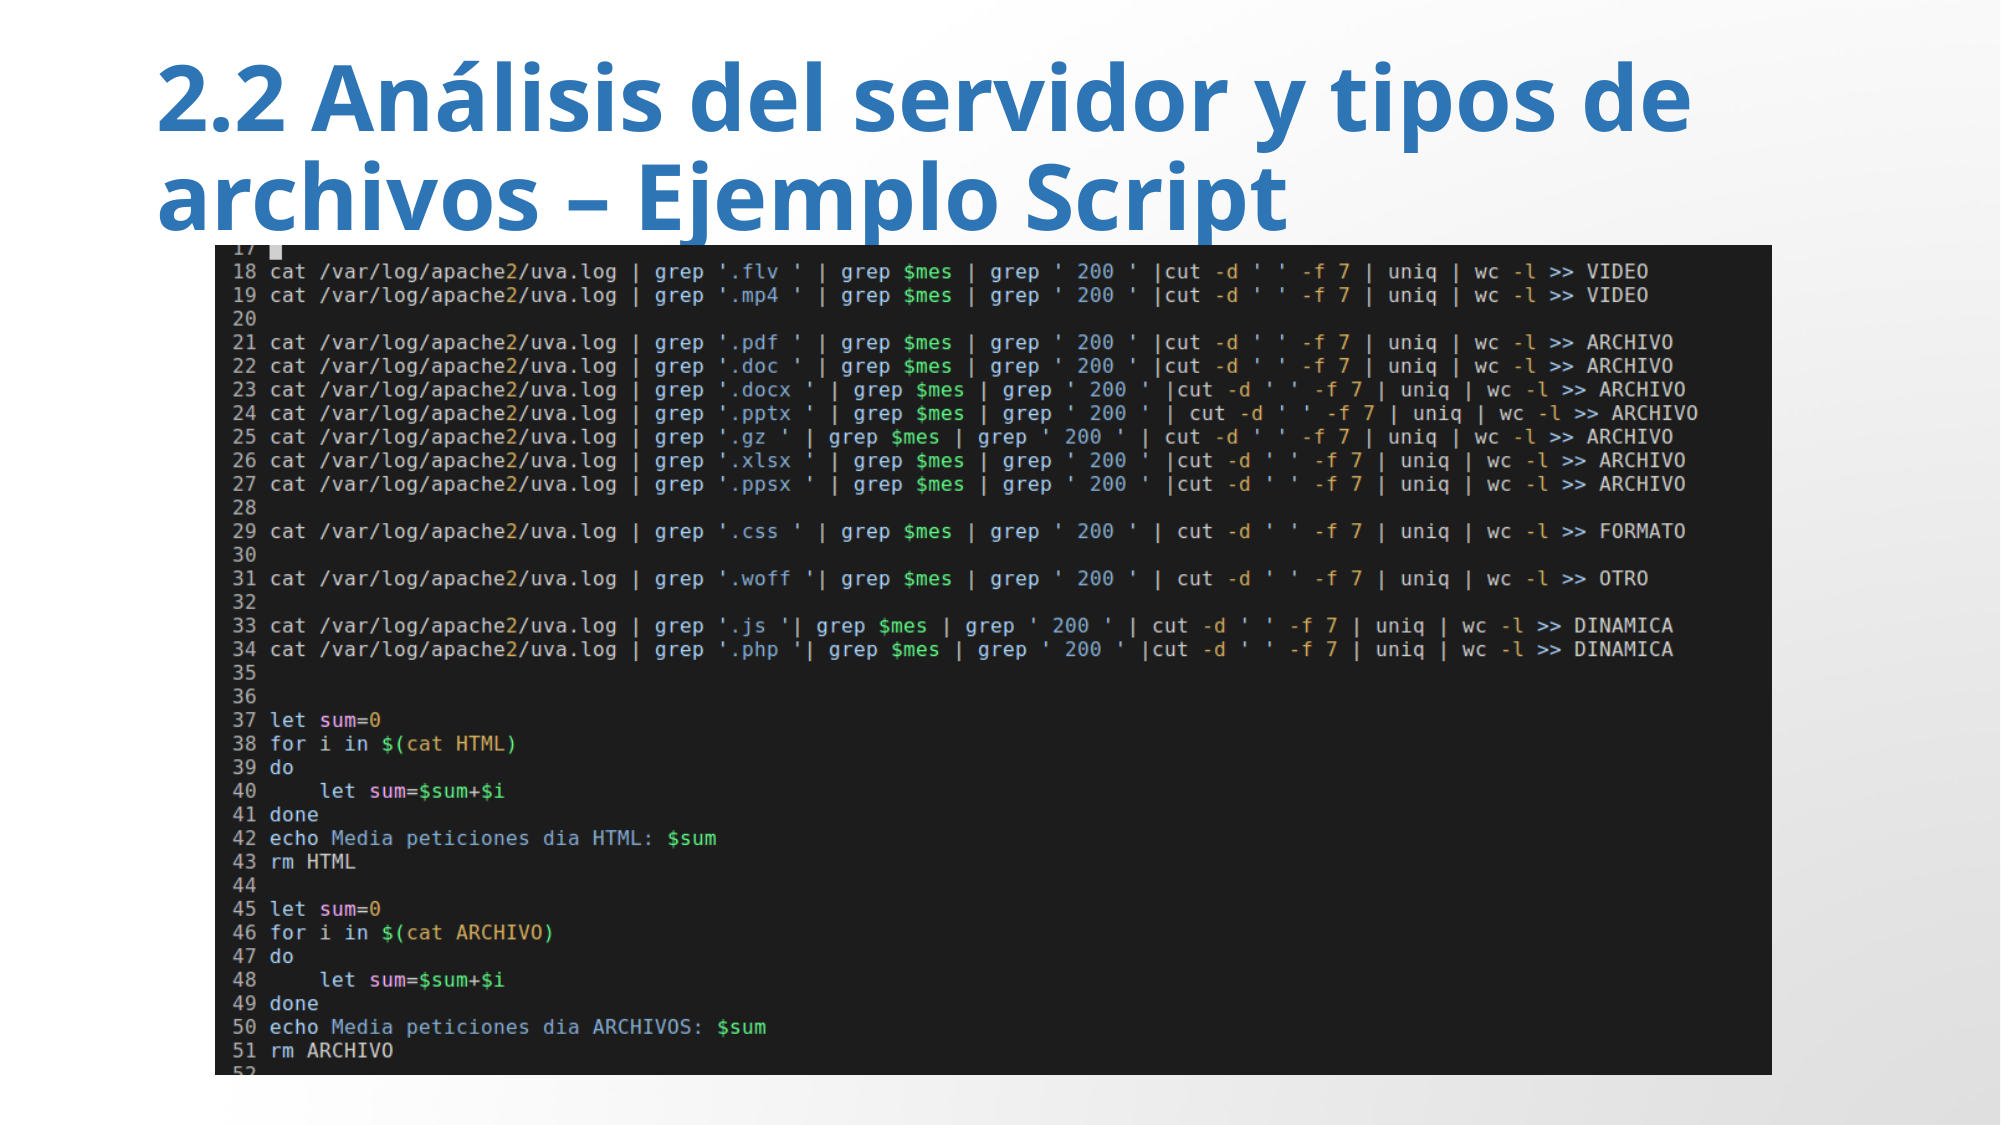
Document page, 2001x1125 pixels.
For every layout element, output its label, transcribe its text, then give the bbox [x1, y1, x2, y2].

picture [0, 0, 2001, 1125]
text_box 2.2 Análisis del servidor y tipos de archivos – Ejemplo Script [141, 42, 1867, 260]
